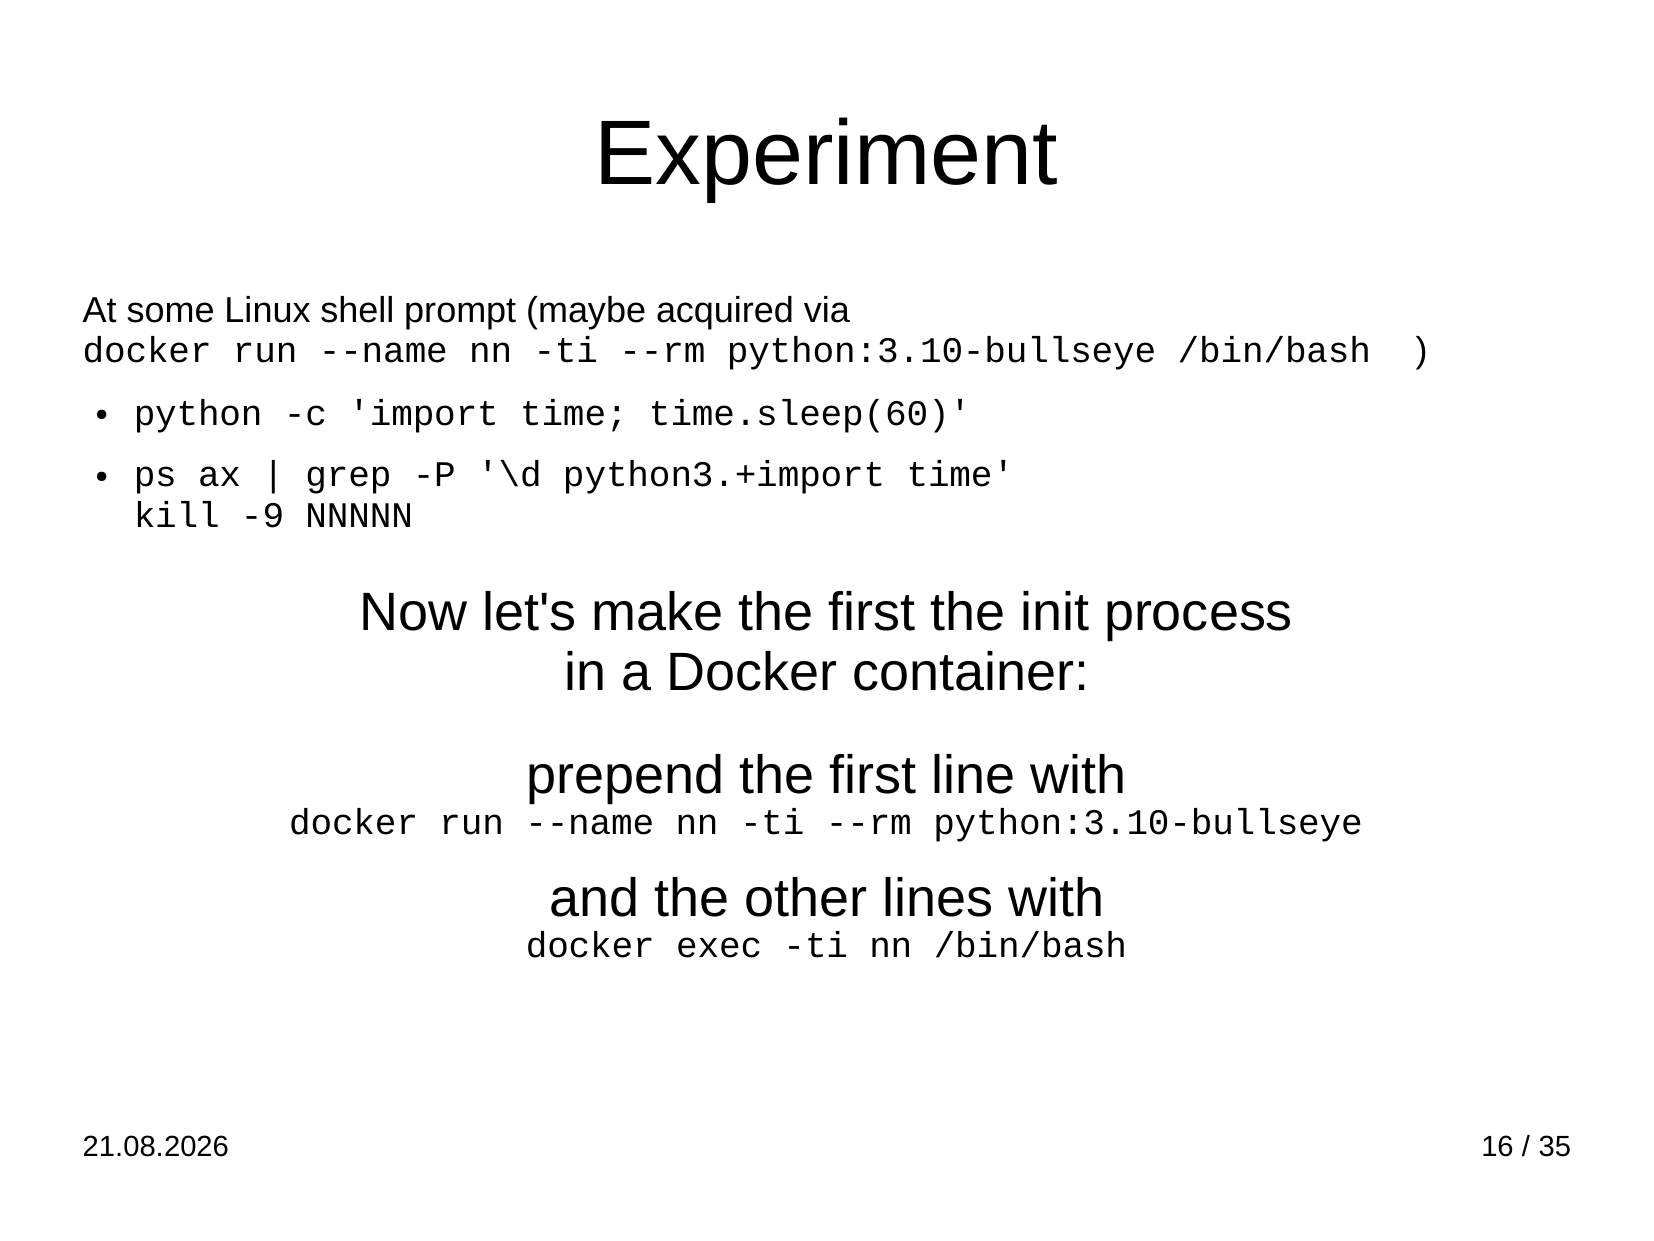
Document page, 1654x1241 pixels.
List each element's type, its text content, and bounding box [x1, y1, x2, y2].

list At some Linux shell prompt (maybe acquired via docker run --name nn -ti --rm python:3.10-bullseye /bin/bash ) python -c 'import time; time.sleep(60)' ps ax | grep -P '\d python3.+import time' kill -9 NNNNN Now let's make the first the init process in a Docker container: prepend the first line with docker run --name nn -ti --rm python:3.10-bullseye and the other lines with docker exec -ti nn /bin/bash [82, 290, 1571, 1010]
title Experiment [82, 49, 1571, 257]
